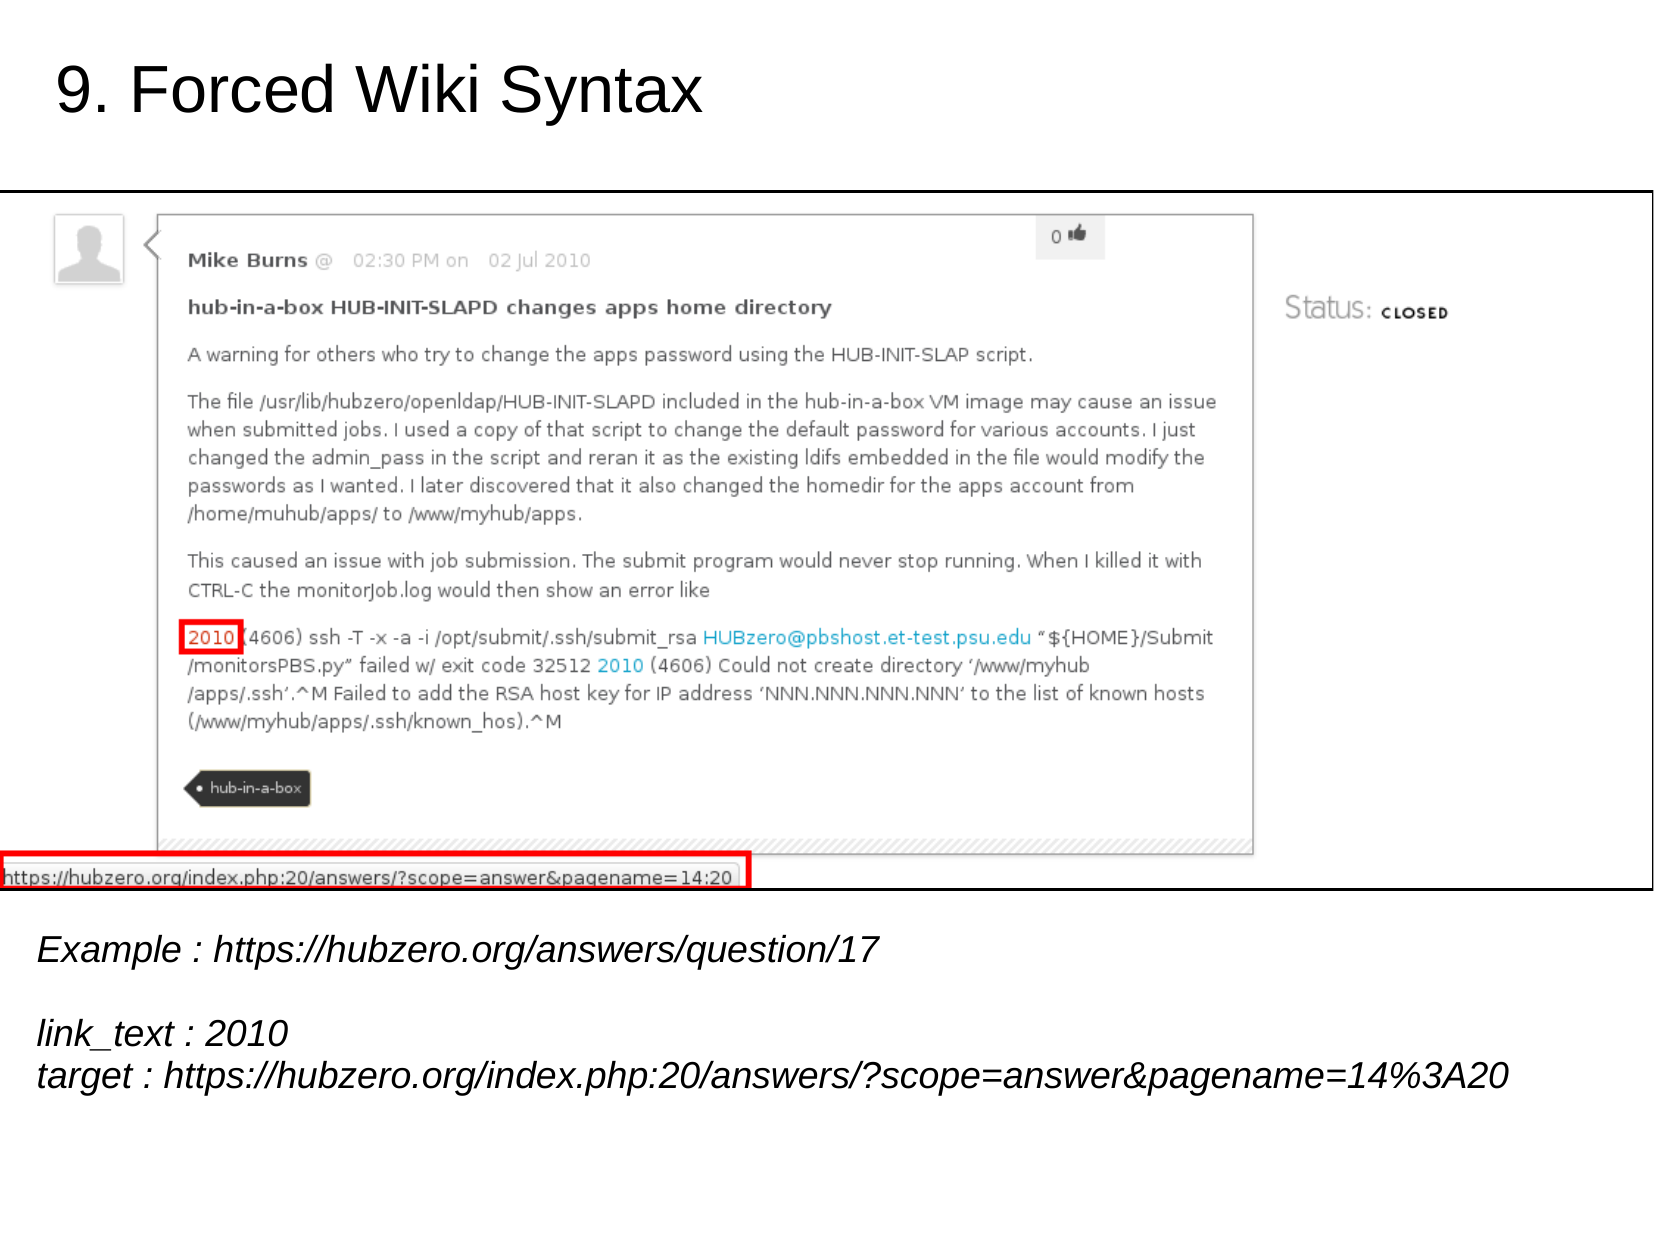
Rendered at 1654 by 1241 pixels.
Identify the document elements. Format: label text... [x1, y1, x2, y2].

text_box 9. Forced Wiki Syntax [41, 45, 1456, 166]
text_box Example : https://hubzero.org/answers/question/17 link_text : 2010 target : https://hubzero.org/index.php:20/answers/?scope=answer&pagename=14%3A20 [21, 920, 1576, 1104]
picture [0, 192, 1653, 889]
